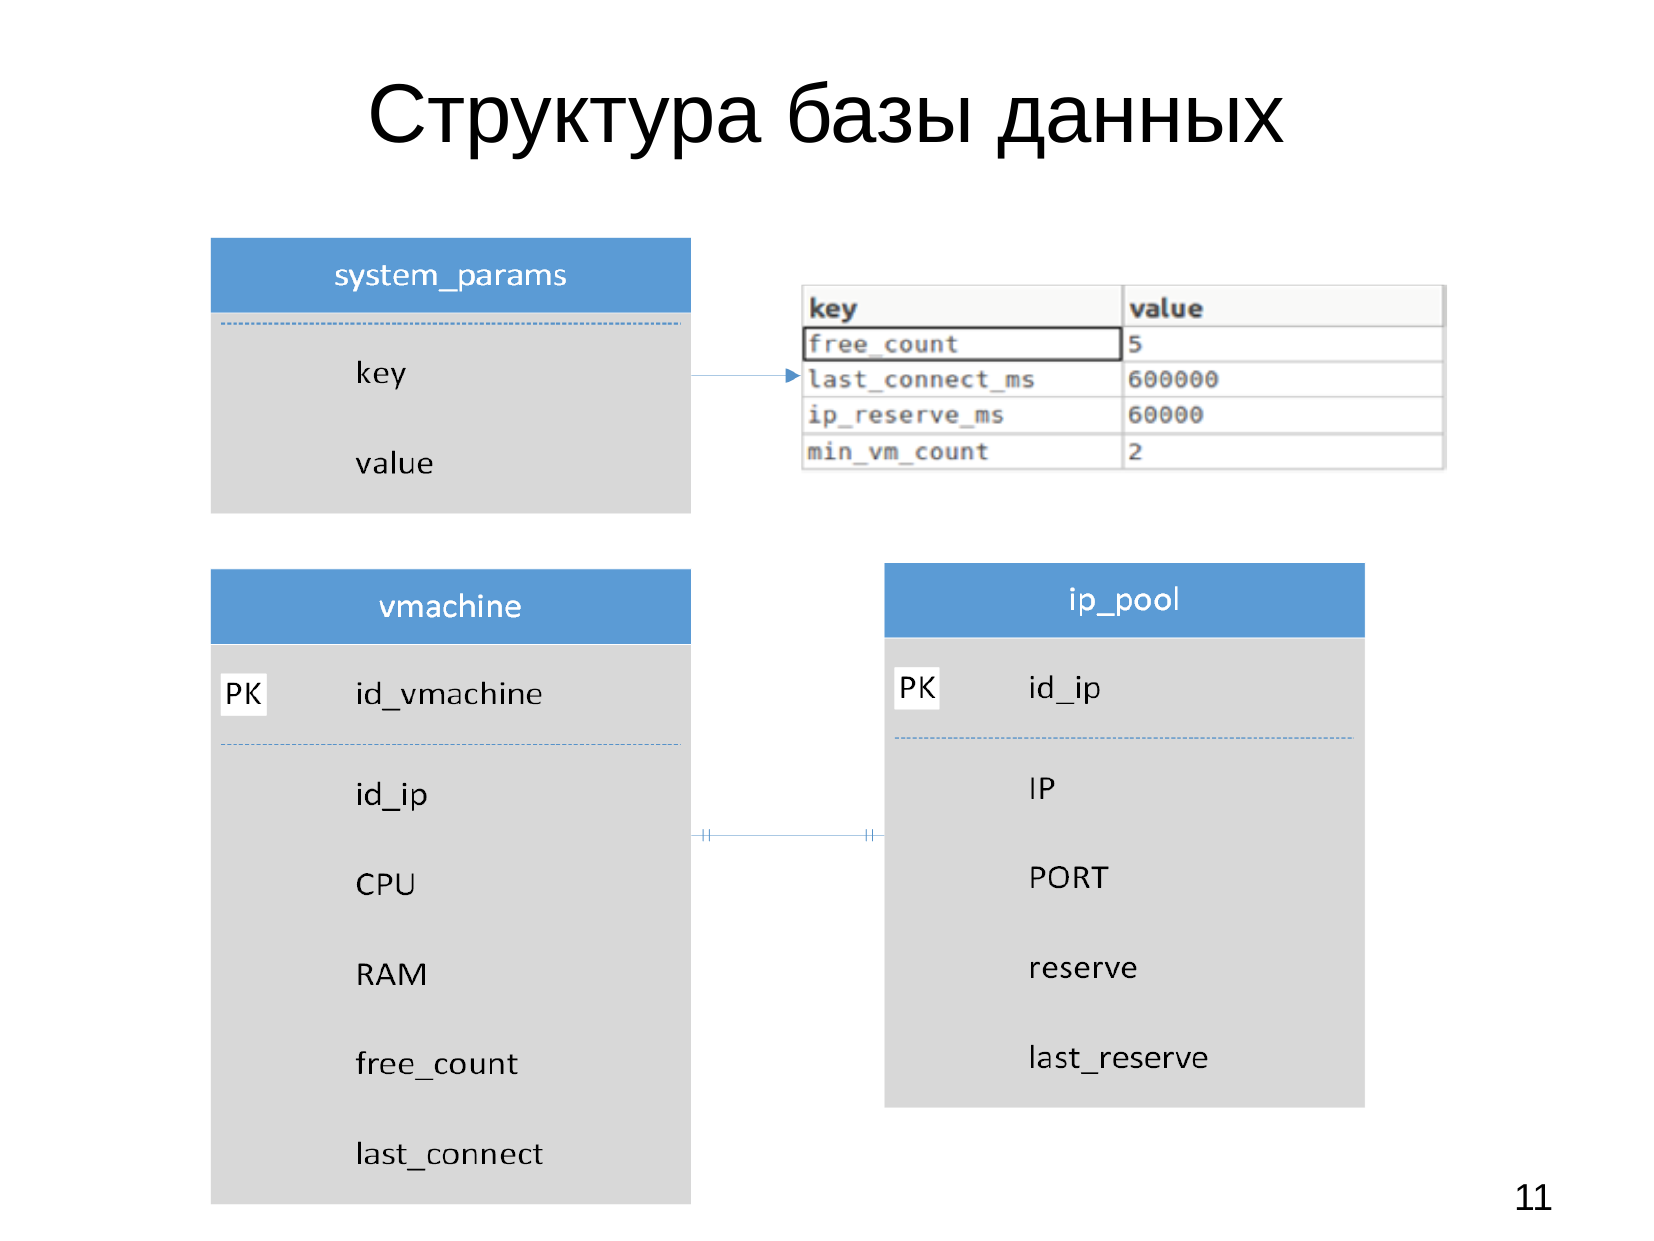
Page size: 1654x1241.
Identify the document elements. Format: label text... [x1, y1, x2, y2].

text_box <номер> [1508, 1169, 1654, 1241]
picture [205, 236, 1448, 1205]
title Структура базы данных [0, 49, 1654, 178]
